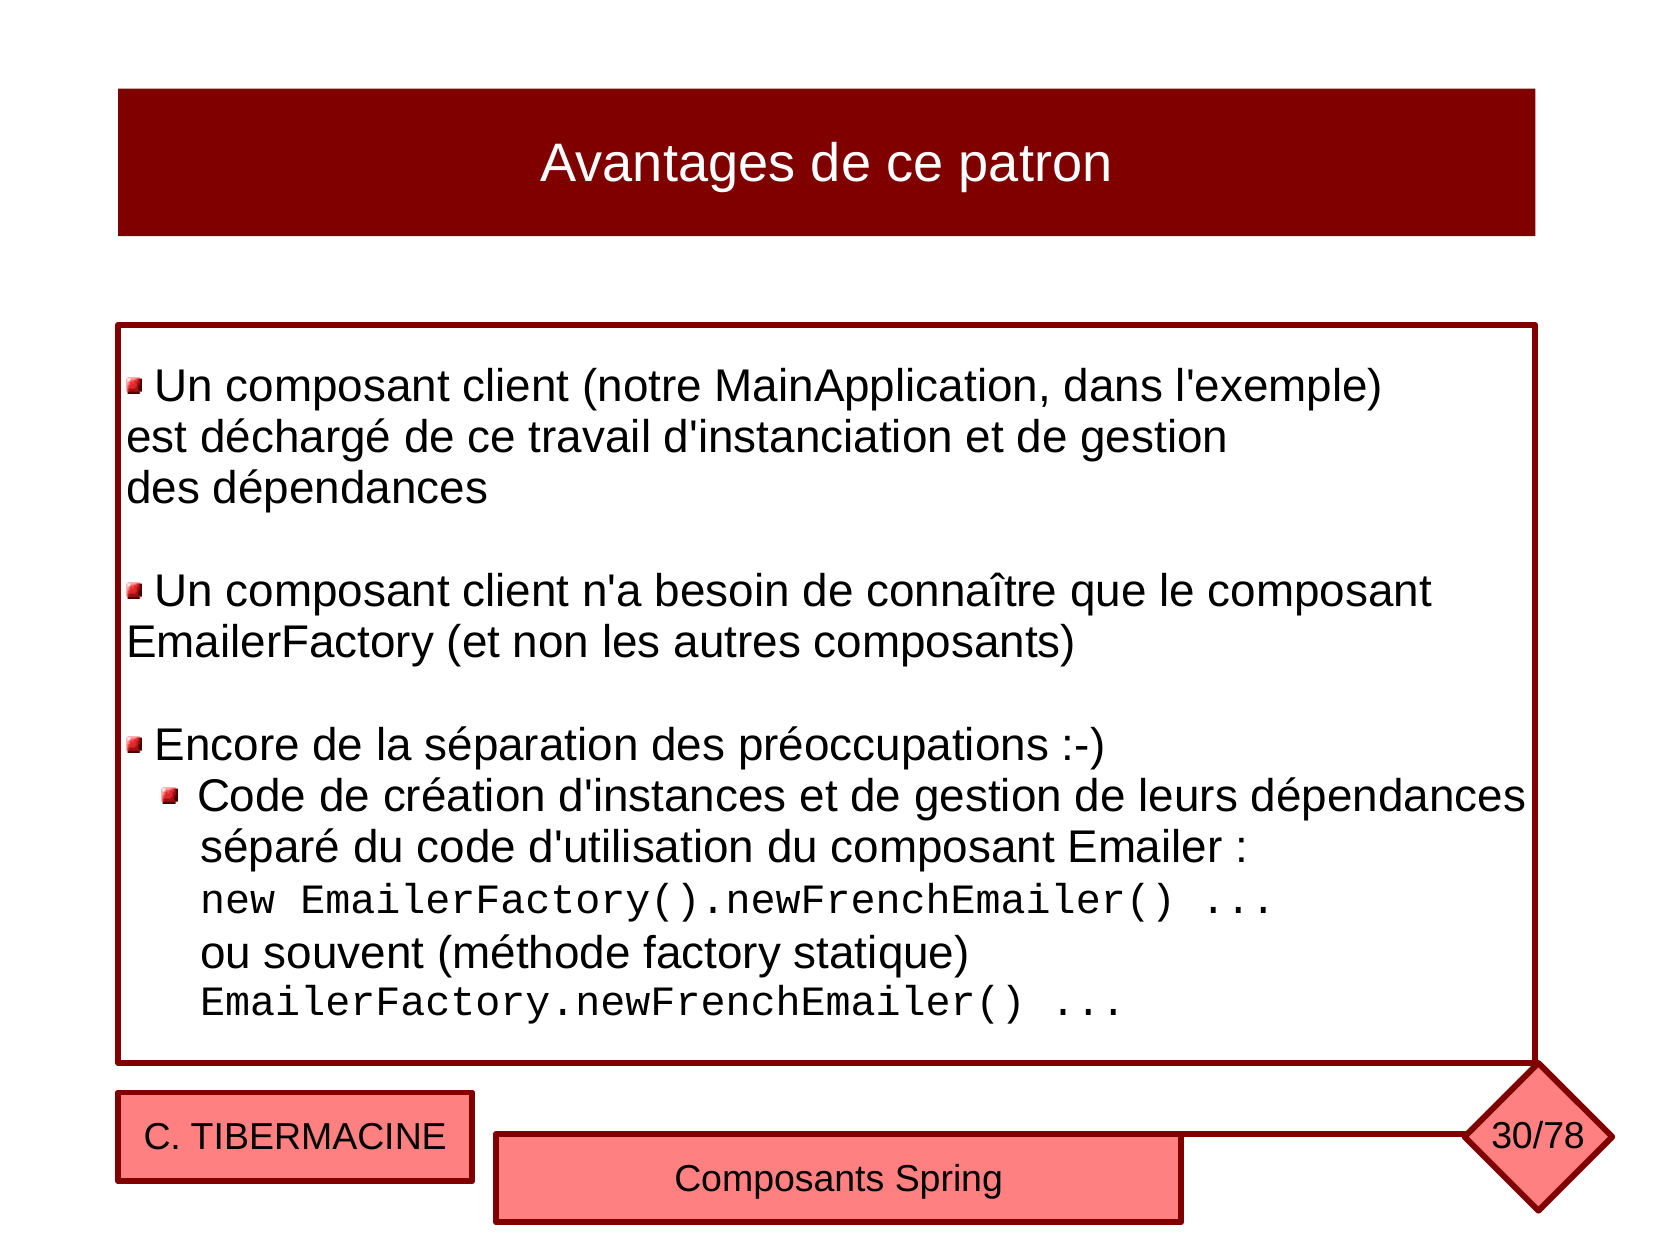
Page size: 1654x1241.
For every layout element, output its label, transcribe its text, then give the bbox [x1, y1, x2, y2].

picture [126, 377, 142, 394]
text_box Un composant client (notre MainApplication, dans l'exemple) est déchargé de ce travail d'instanciation et de gestion des dépendances Un composant client n'a besoin de connaître que le composant EmailerFactory (et non les autres composants) Encore de la séparation des préoccupations :-) Code de création d'instances et de gestion de leurs dépendances séparé du code d'utilisation du composant Emailer : new EmailerFactory().newFrenchEmailer() ... ou souvent (méthode factory statique) EmailerFactory.newFrenchEmailer() ... [118, 324, 1536, 1063]
text_box [1464, 1125, 1476, 1149]
picture [161, 787, 178, 804]
text_box Composants Spring [496, 1133, 1182, 1223]
text_box C. TIBERMACINE [118, 1092, 473, 1182]
picture [126, 736, 142, 753]
picture [126, 582, 142, 599]
text_box [1494, 1062, 1583, 1107]
text_box <numéro>/78 [1476, 1107, 1613, 1207]
text_box Avantages de ce patron [118, 88, 1536, 237]
